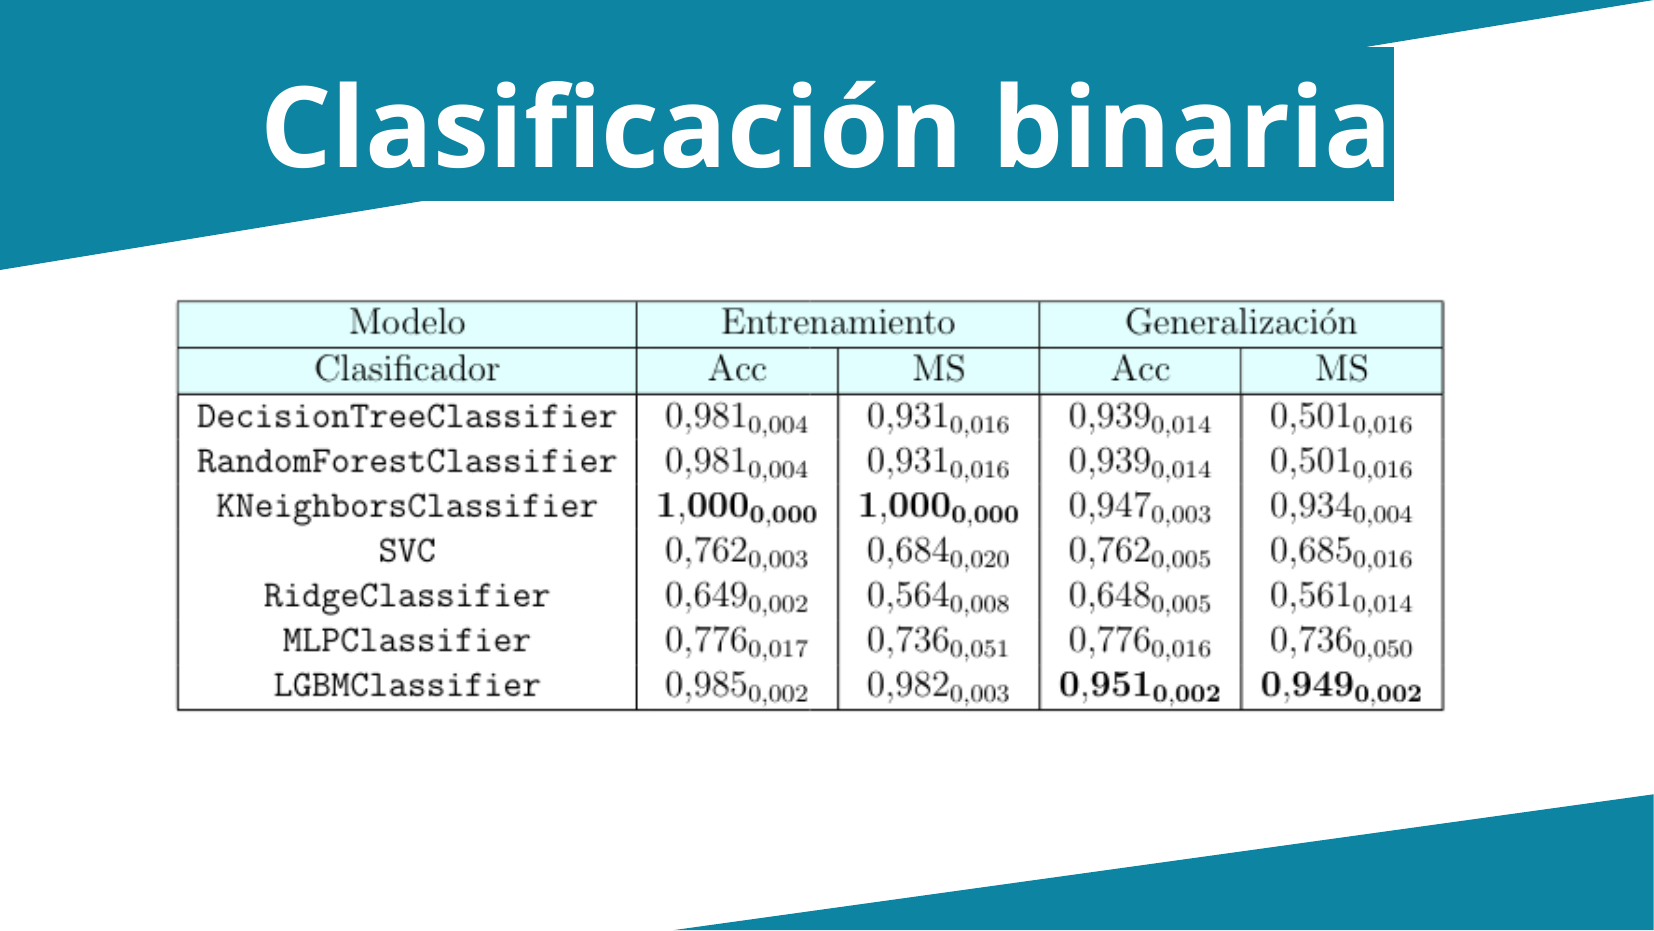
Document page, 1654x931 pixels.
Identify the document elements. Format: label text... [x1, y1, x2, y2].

picture [172, 295, 1447, 715]
title Clasificación binaria [82, 35, 1571, 213]
